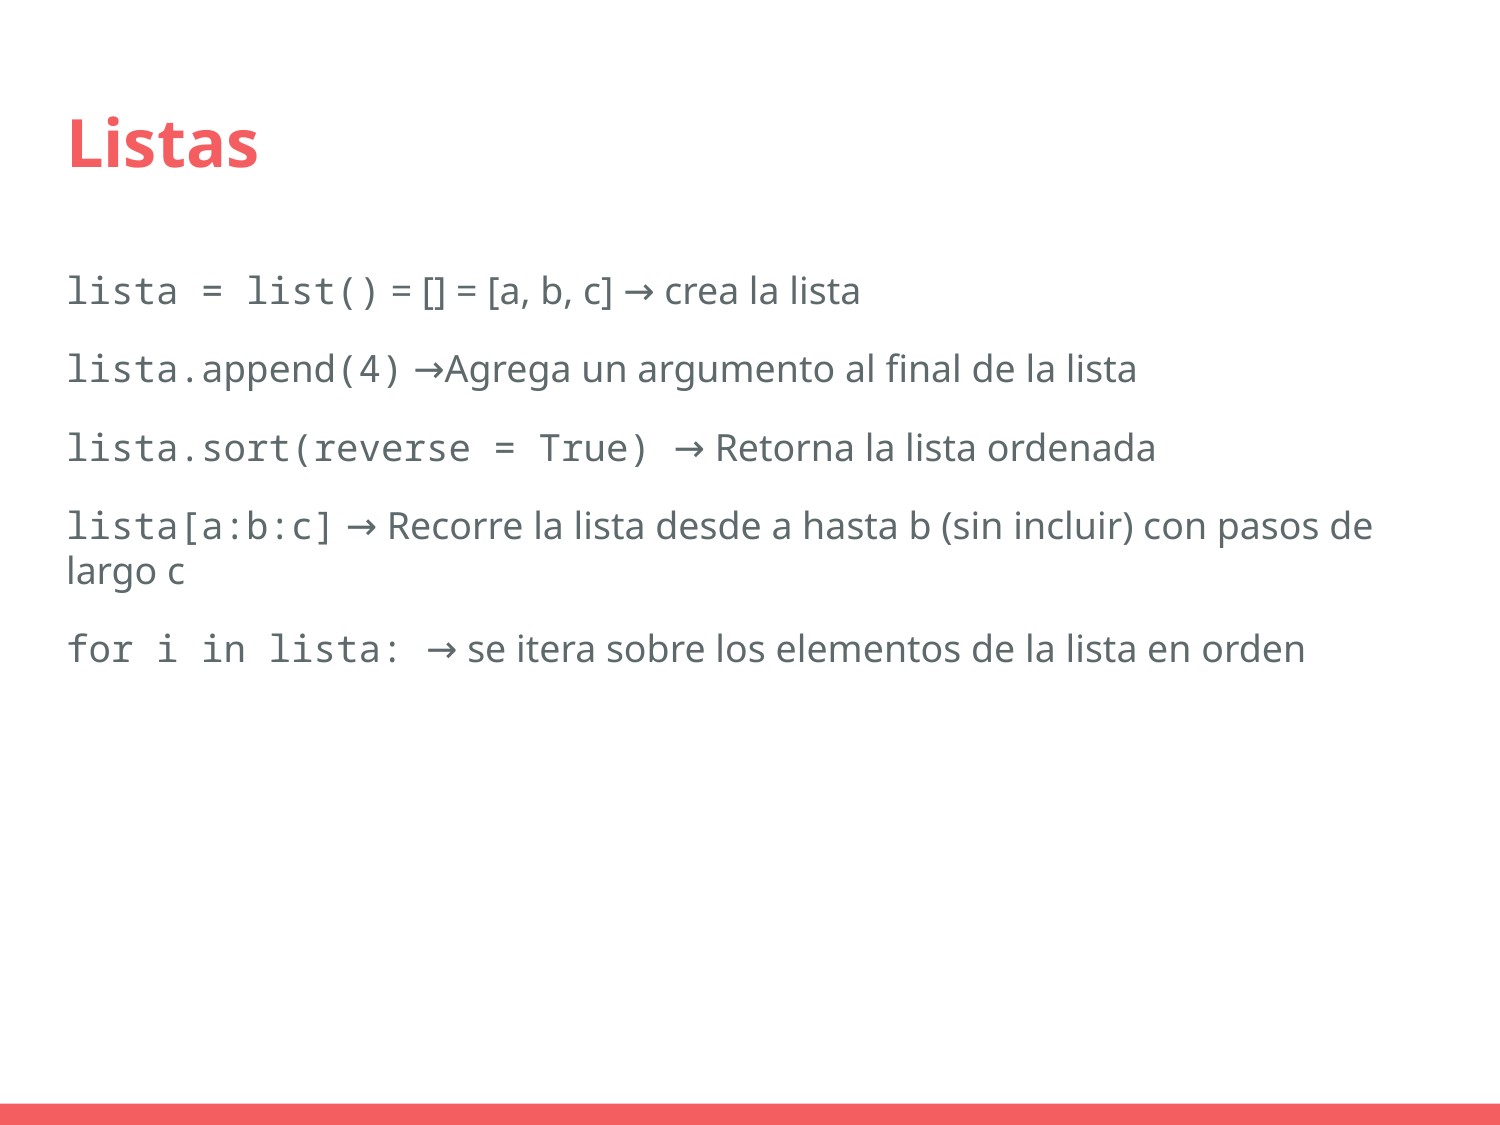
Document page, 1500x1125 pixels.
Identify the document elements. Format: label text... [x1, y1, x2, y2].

title Listas [51, 85, 1449, 223]
list lista = list() = [] = [a, b, c] → crea la lista lista.append(4) →Agrega un argumento al final de la lista lista.sort(reverse = True) → Retorna la lista ordenada lista[a:b:c] → Recorre la lista desde a hasta b (sin incluir) con pasos de largo c for i in lista: → se itera sobre los elementos de la lista en orden [51, 252, 1449, 1000]
